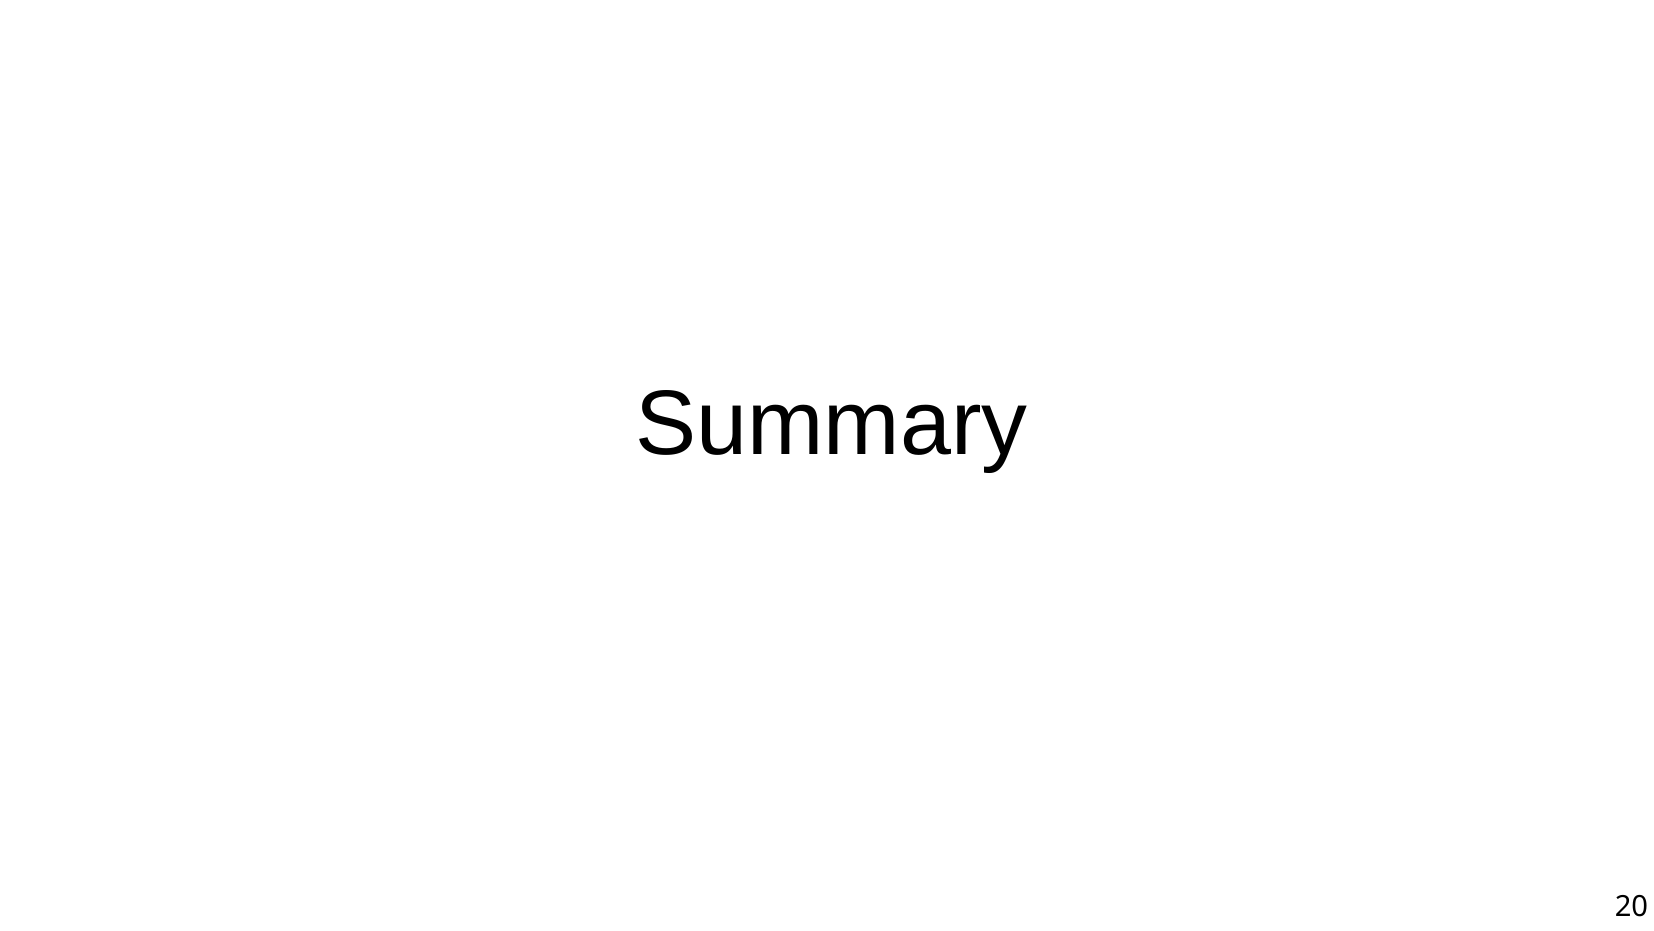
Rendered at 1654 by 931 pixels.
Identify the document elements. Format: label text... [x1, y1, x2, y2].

title Summary [87, 345, 1576, 501]
